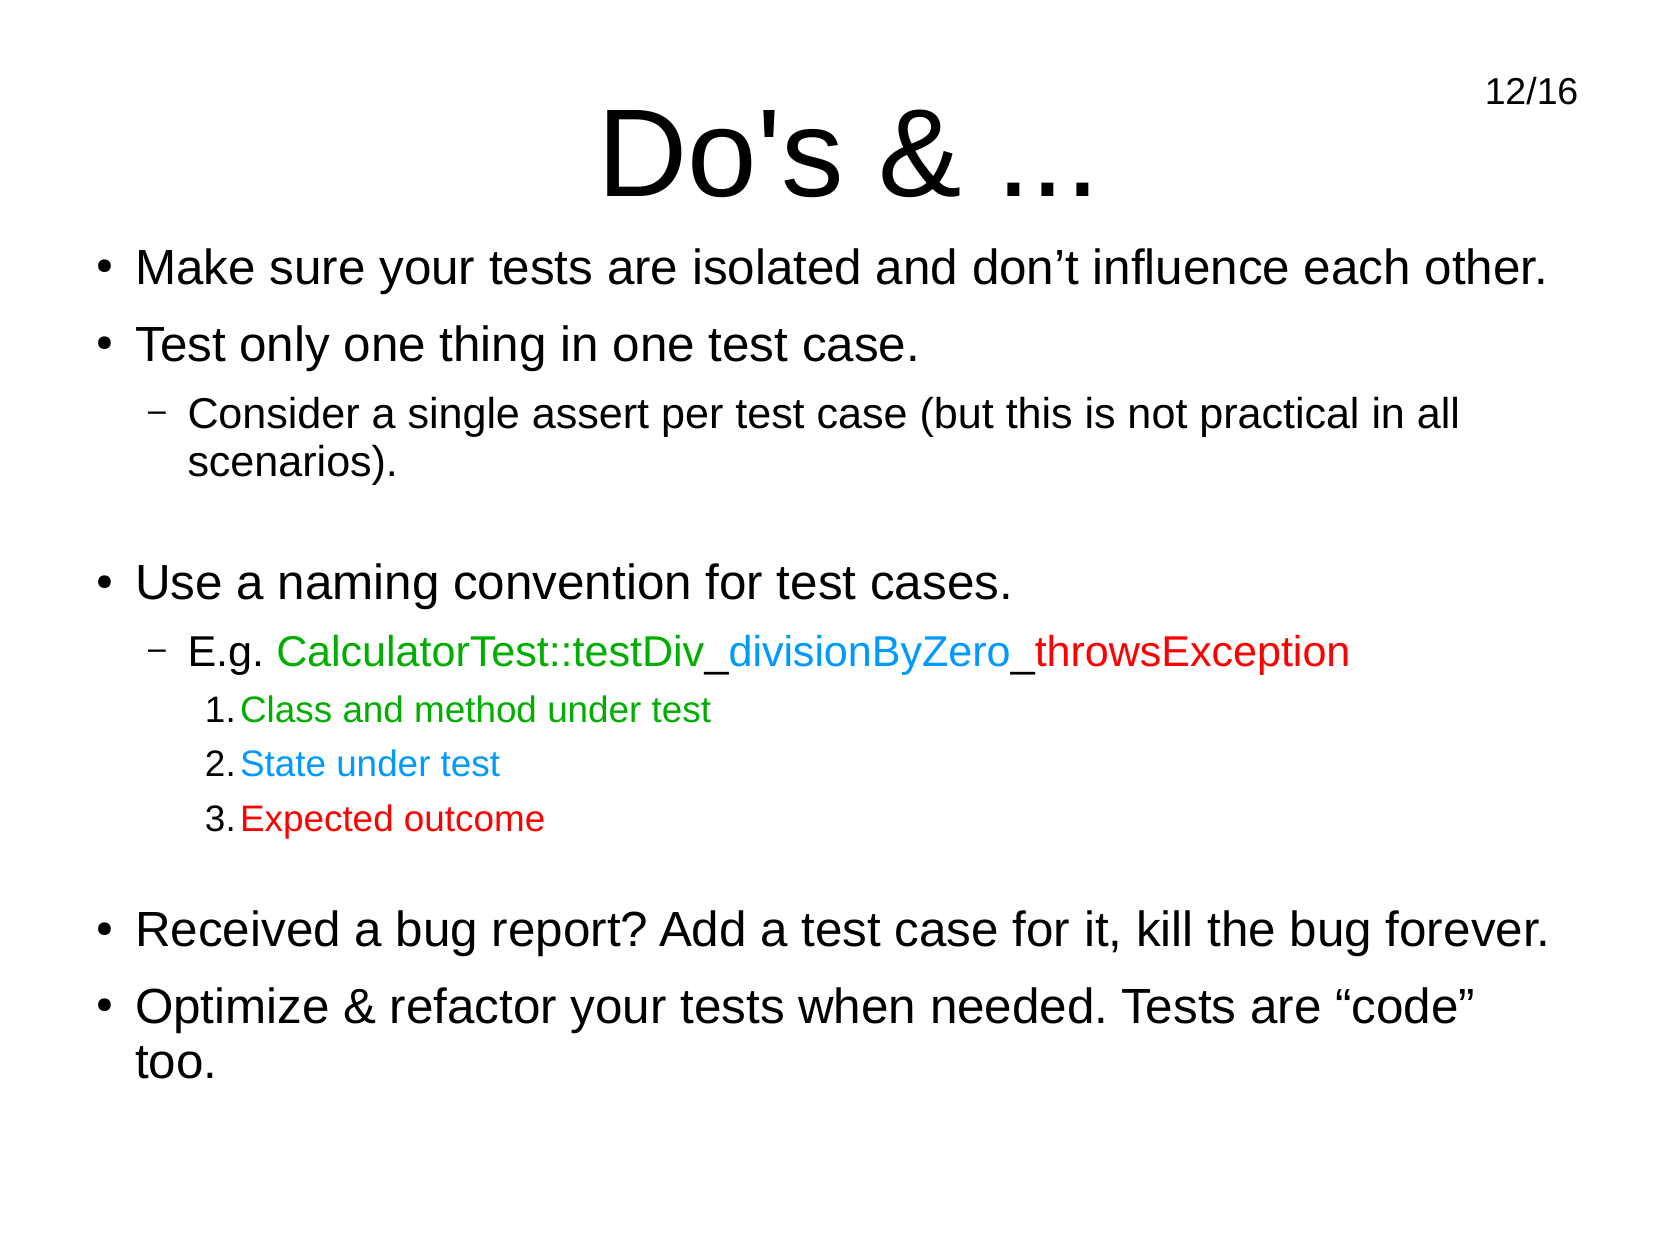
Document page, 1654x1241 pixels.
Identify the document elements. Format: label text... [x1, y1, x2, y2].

text_box <number>/16 [1470, 63, 1606, 162]
title Do's & ... [82, 49, 1571, 240]
list Make sure your tests are isolated and don’t influence each other. Test only one thing in one test case. Consider a single assert per test case (but this is not practical in all scenarios). Use a naming convention for test cases. E.g. CalculatorTest::testDiv_divisionByZero_throwsException Class and method under test State under test Expected outcome Received a bug report? Add a test case for it, kill the bug forever. Optimize & refactor your tests when needed. Tests are “code” too. [82, 240, 1571, 1096]
